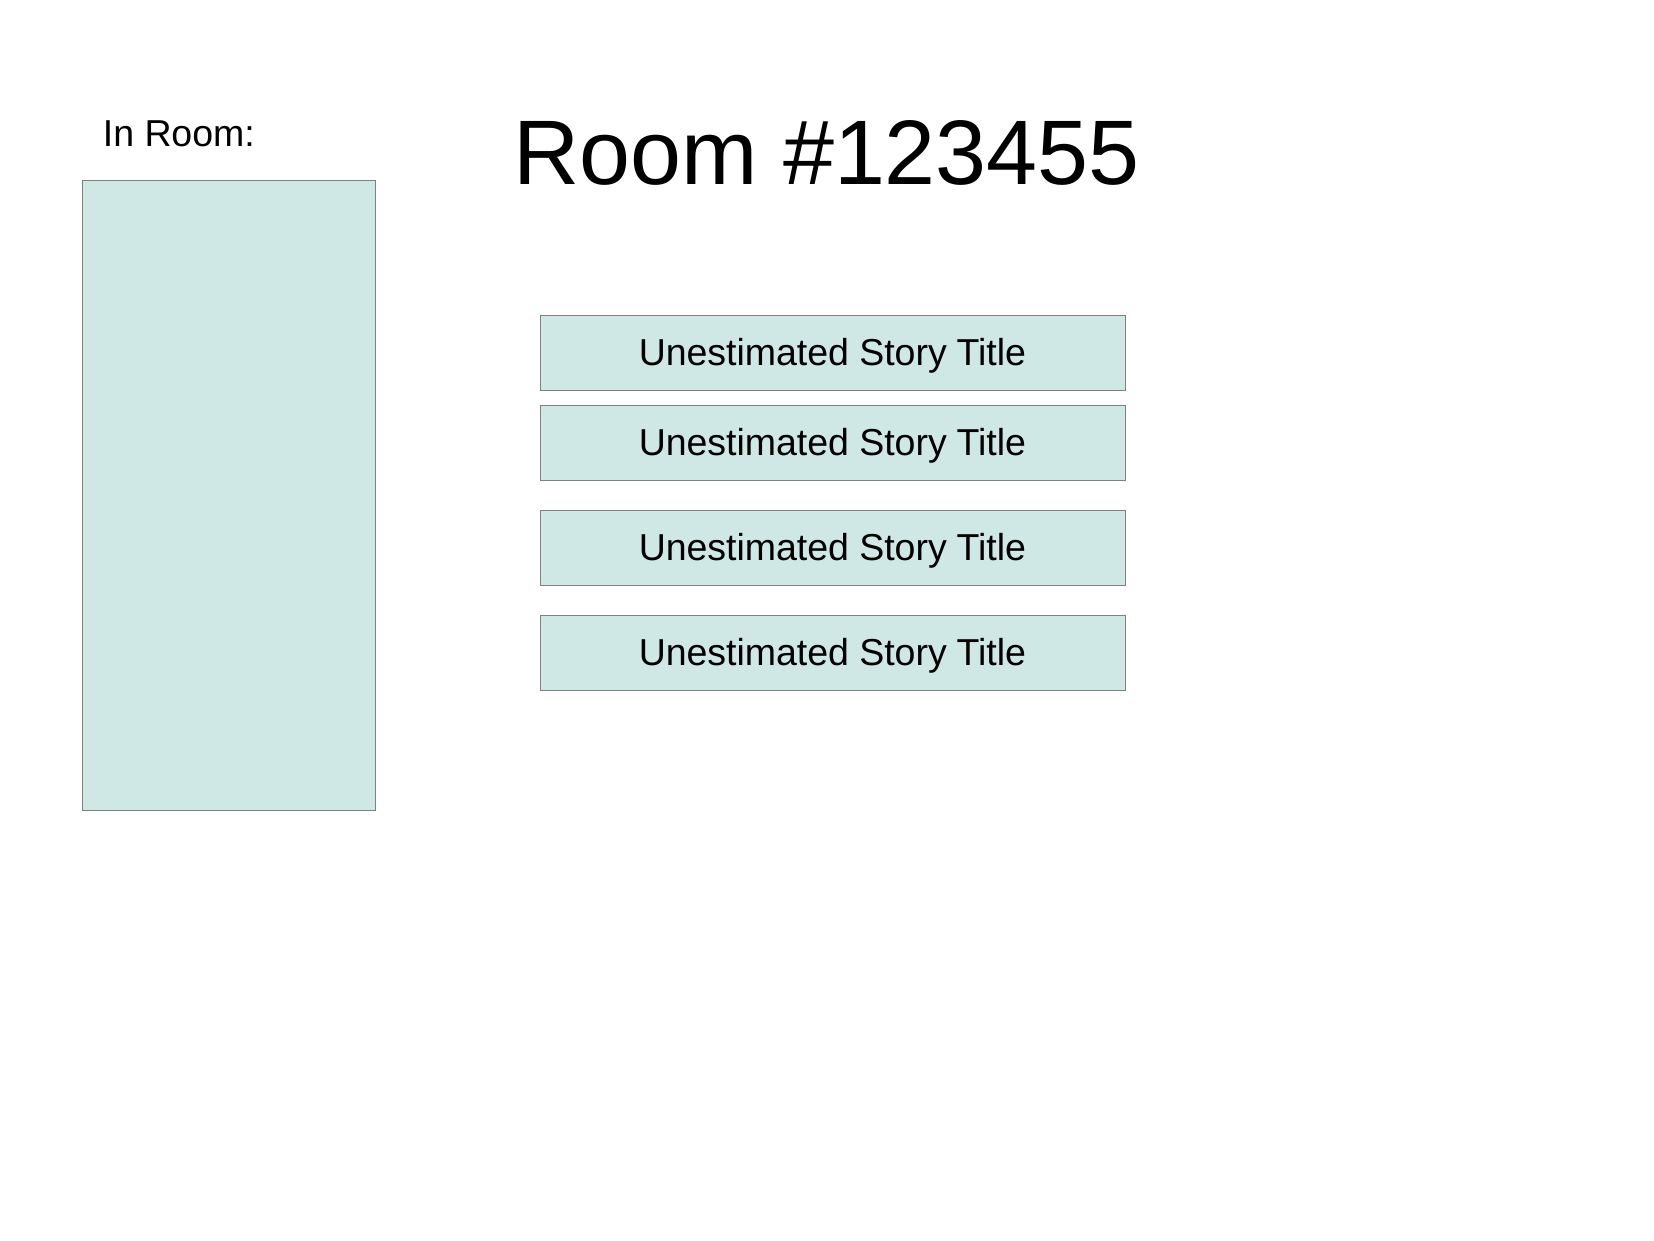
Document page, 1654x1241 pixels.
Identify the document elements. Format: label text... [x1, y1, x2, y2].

text_box Unestimated Story Title [540, 405, 1126, 481]
text_box Unestimated Story Title [540, 315, 1126, 391]
text_box Unestimated Story Title [540, 615, 1126, 691]
text_box [82, 180, 376, 811]
text_box Unestimated Story Title [540, 510, 1126, 586]
title Room #123455 [82, 49, 1571, 257]
text_box In Room: [88, 105, 271, 162]
